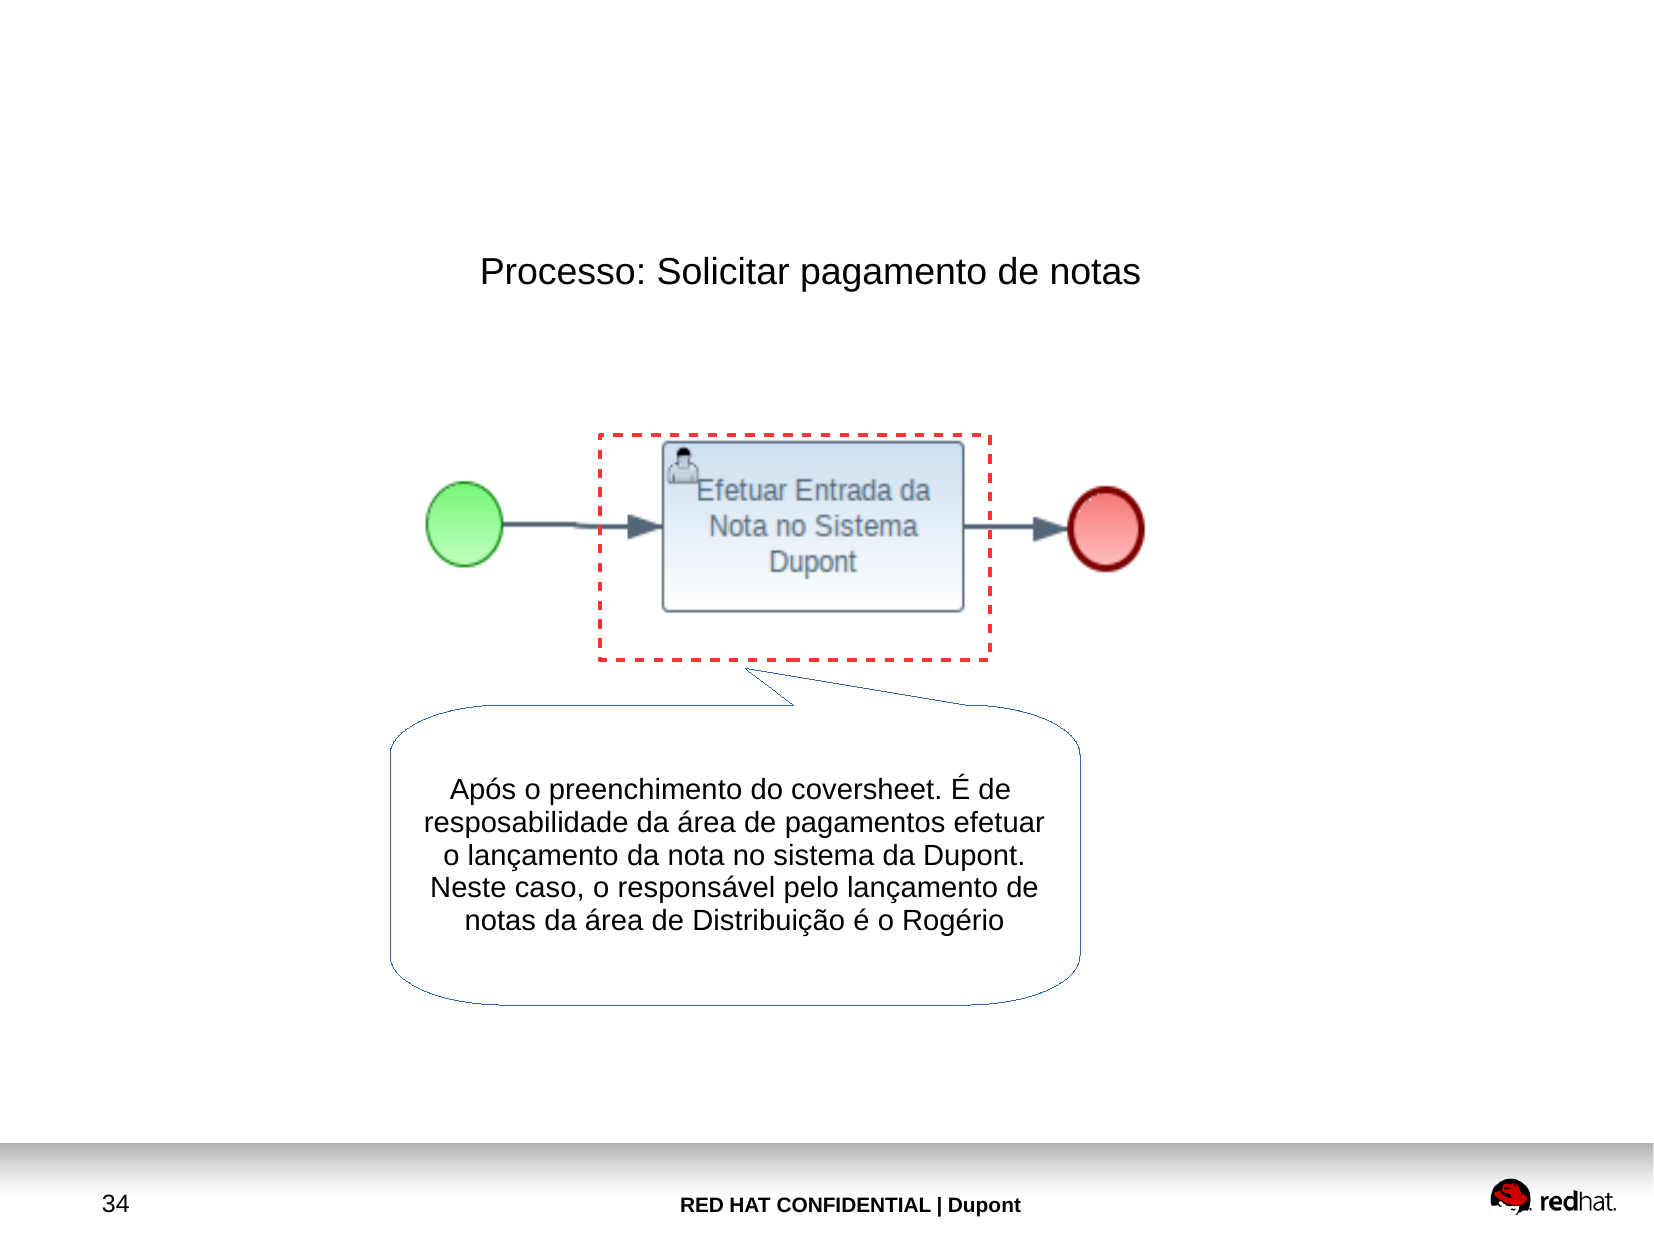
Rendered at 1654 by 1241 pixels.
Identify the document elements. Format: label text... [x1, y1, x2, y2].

picture [0, 1143, 1654, 1241]
text_box Após o preenchimento do coversheet. É de resposabilidade da área de pagamentos efetuar o lançamento da nota no sistema da Dupont. Neste caso, o responsável pelo lançamento de notas da área de Distribuição é o Rogério [390, 668, 1081, 1006]
text_box Processo: Solicitar pagamento de notas [465, 243, 1157, 301]
picture [405, 344, 1171, 676]
